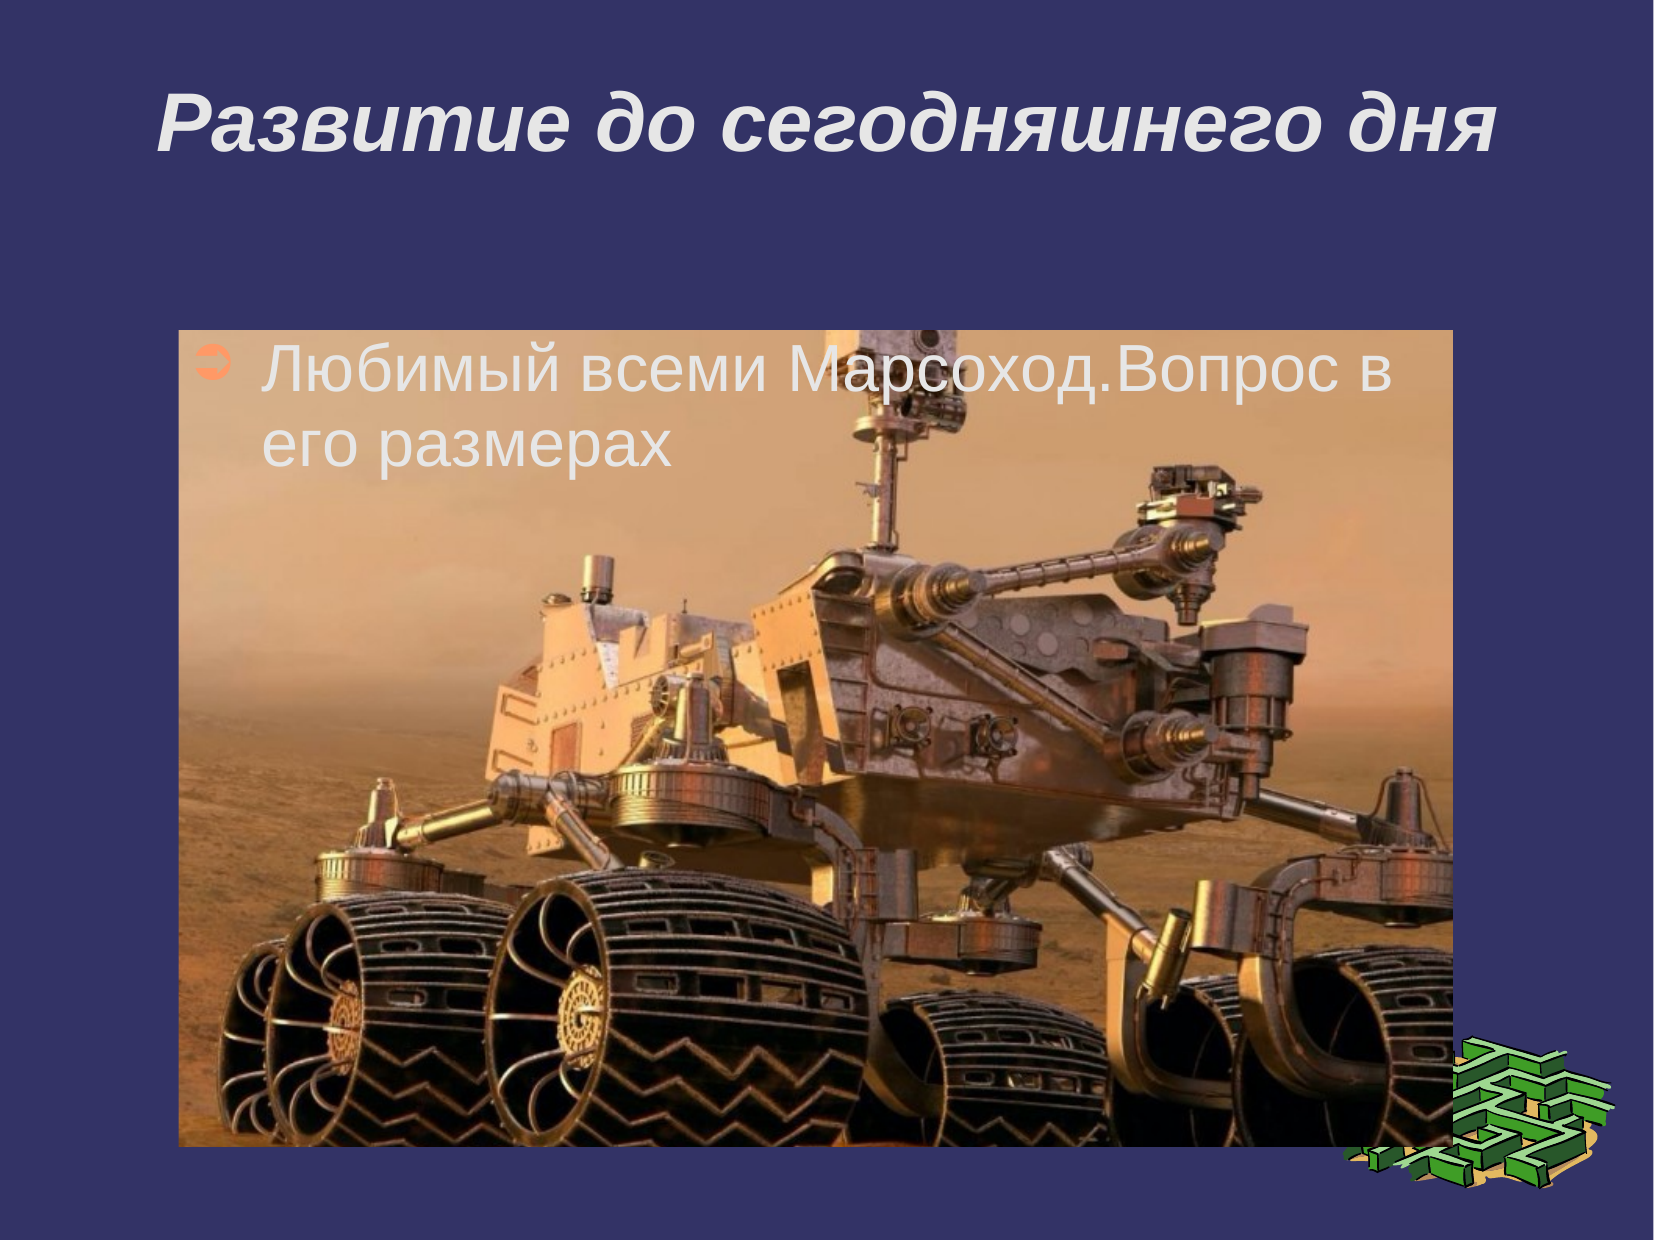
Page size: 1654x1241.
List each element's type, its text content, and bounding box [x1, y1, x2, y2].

title Развитие до сегодняшнего дня [121, 19, 1534, 227]
list Любимый всеми Марсоход.Вопрос в его размерах [178, 330, 1453, 1147]
